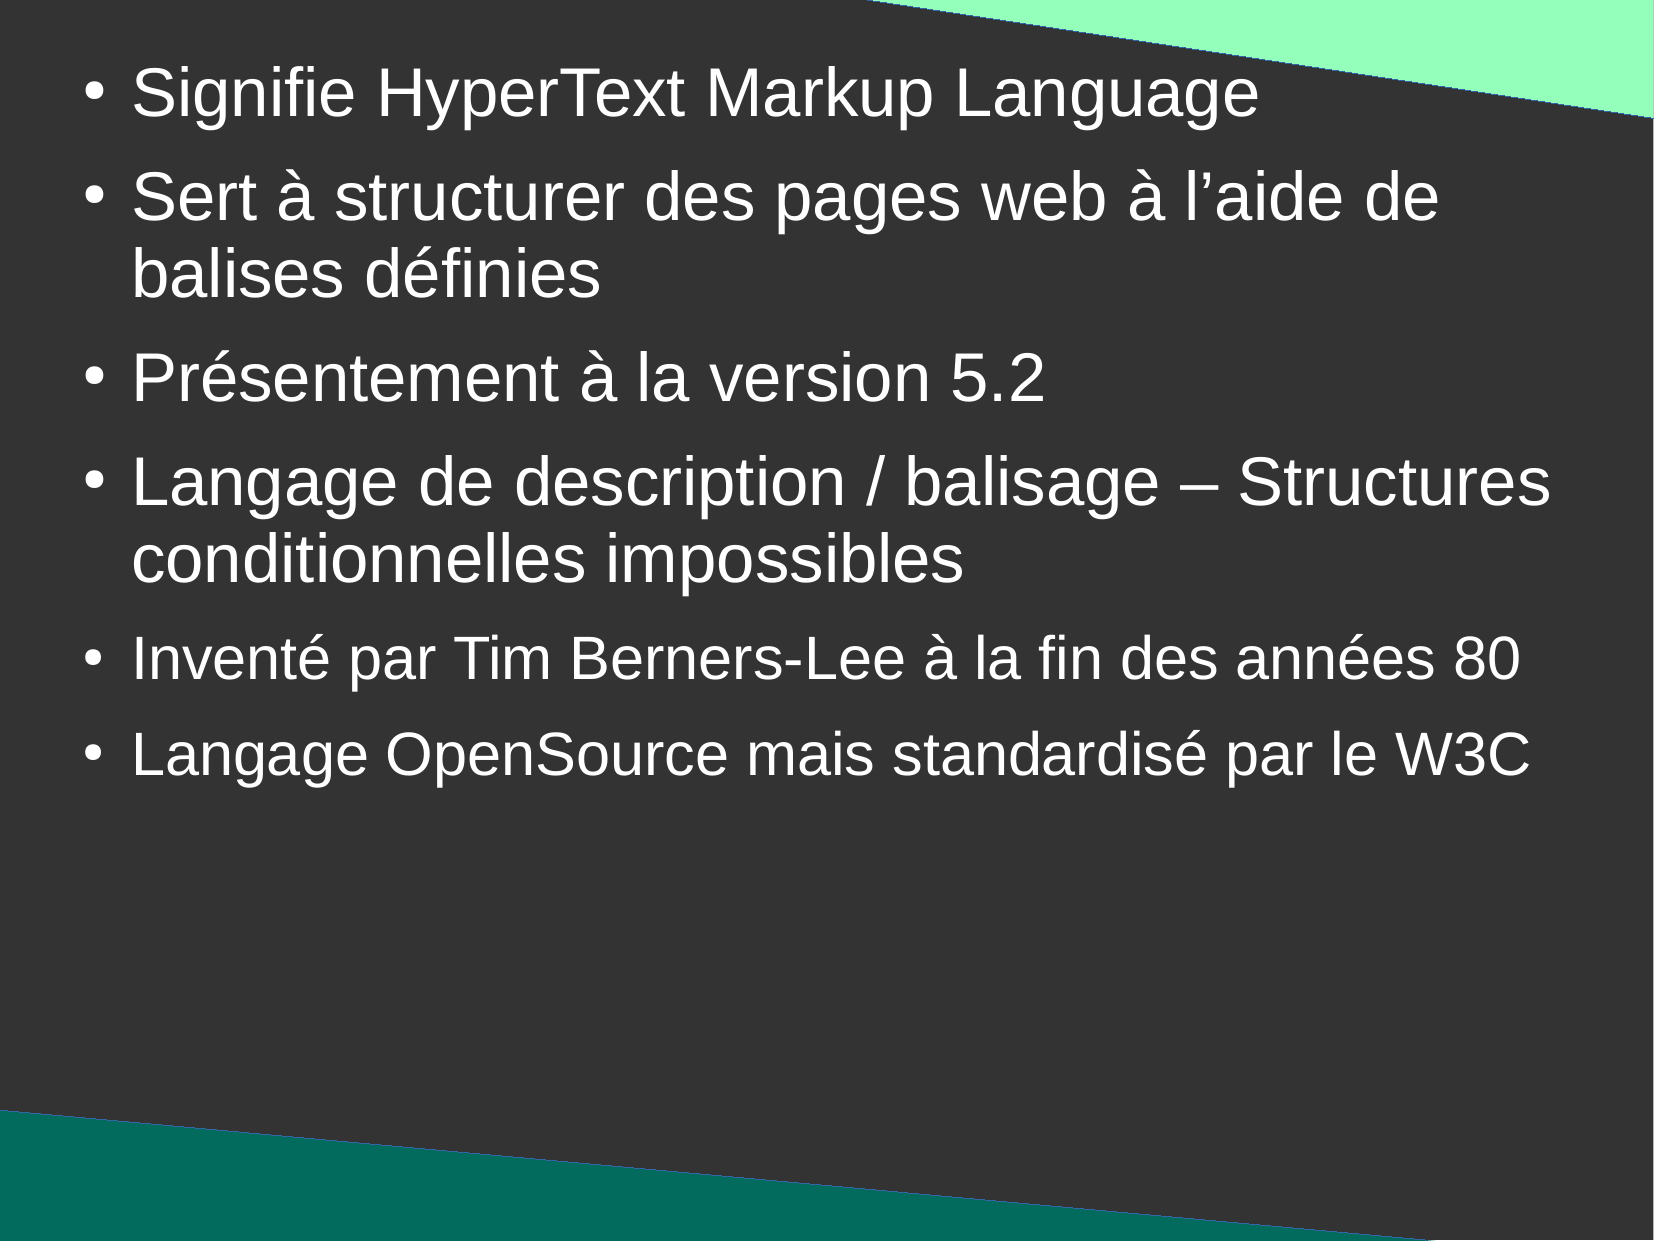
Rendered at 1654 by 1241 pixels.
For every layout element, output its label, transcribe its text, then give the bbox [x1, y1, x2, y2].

text_box [867, 0, 1654, 119]
list Signifie HyperText Markup Language Sert à structurer des pages web à l’aide de balises définies Présentement à la version 5.2 Langage de description / balisage – Structures conditionnelles impossibles Inventé par Tim Berners-Lee à la fin des années 80 Langage OpenSource mais standardisé par le W3C [66, 54, 1555, 863]
